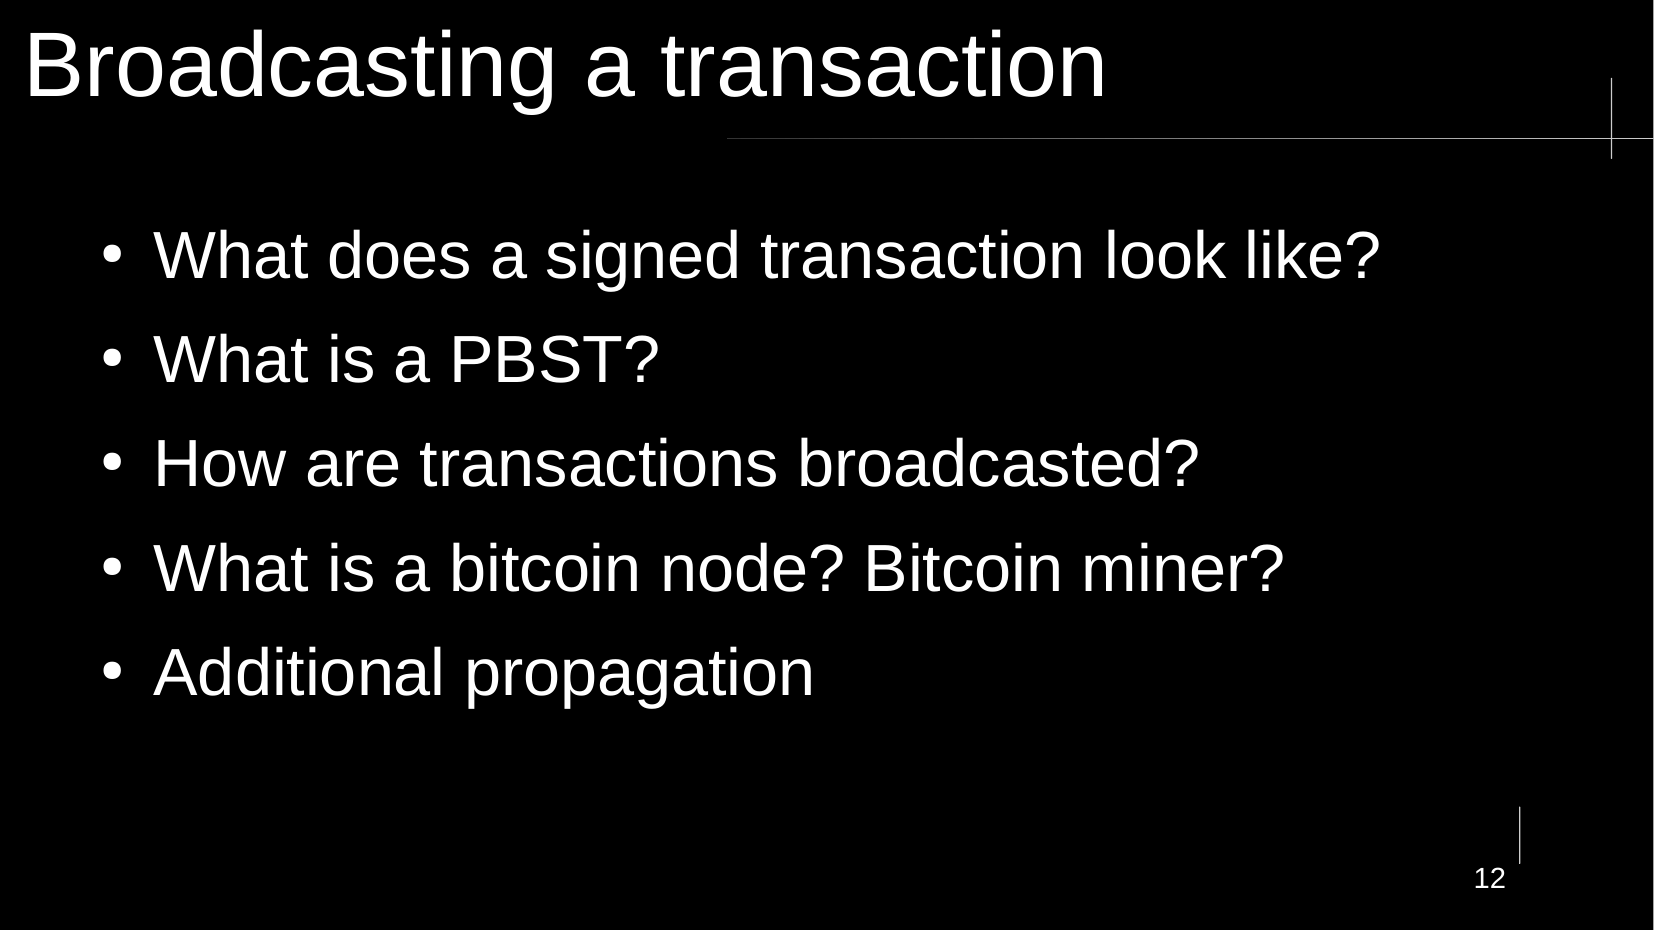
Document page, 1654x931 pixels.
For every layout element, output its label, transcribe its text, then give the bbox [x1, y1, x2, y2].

title Broadcasting a transaction [23, 11, 1589, 119]
list What does a signed transaction look like? What is a PBST? How are transactions broadcasted? What is a bitcoin node? Bitcoin miner? Additional propagation [82, 217, 1571, 758]
